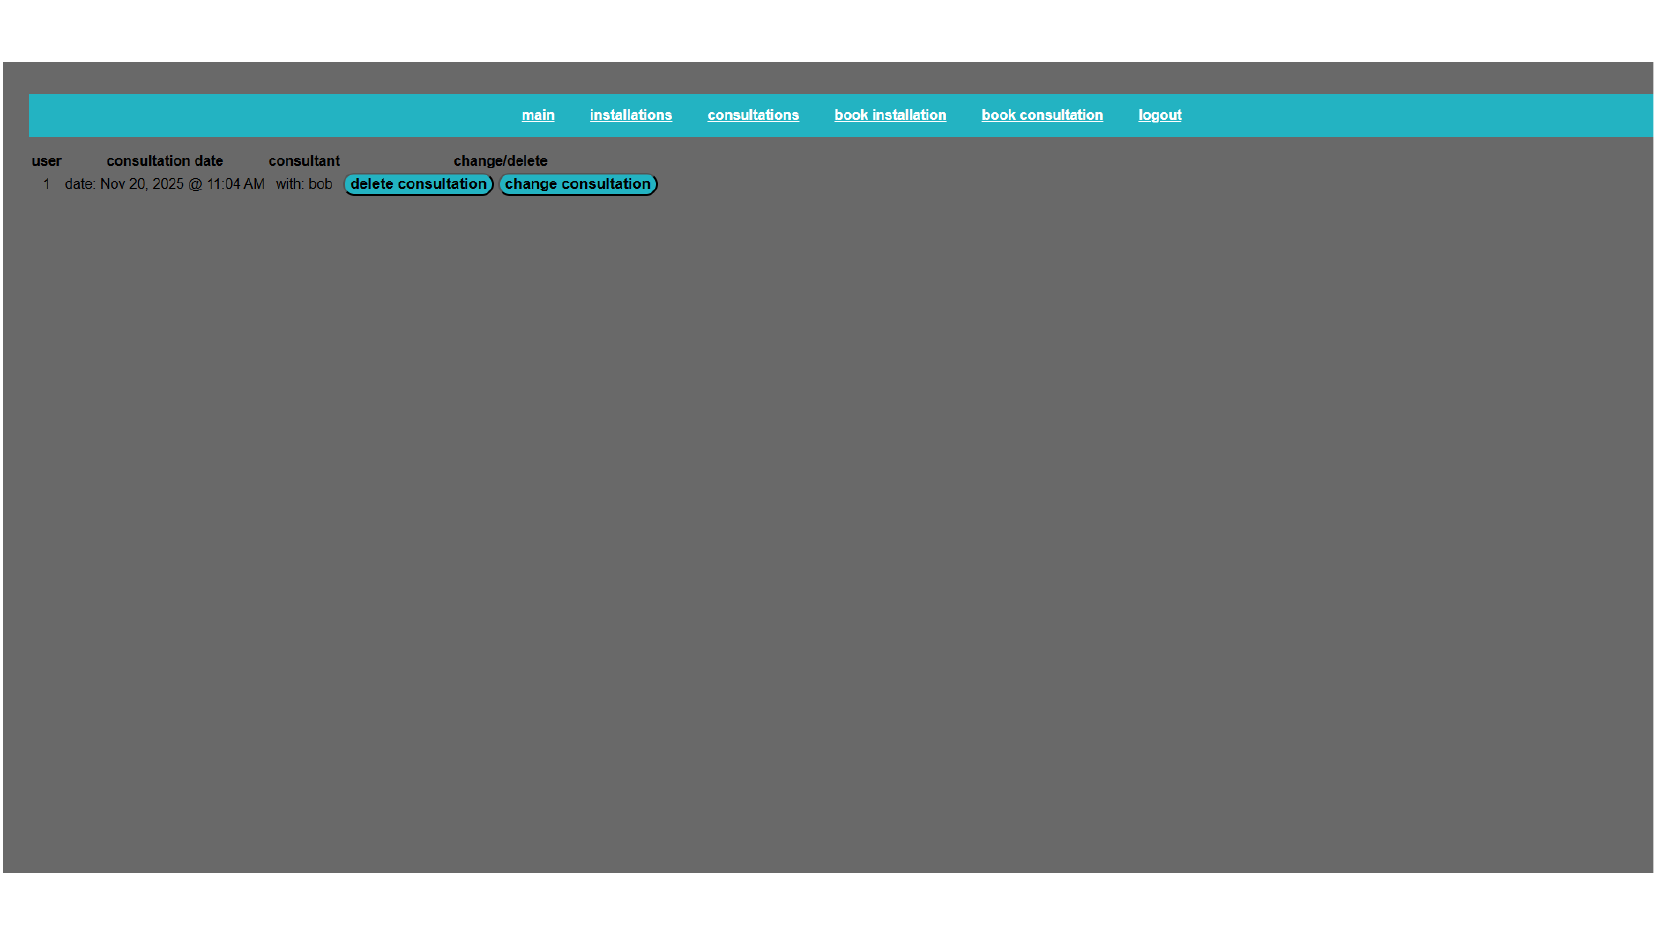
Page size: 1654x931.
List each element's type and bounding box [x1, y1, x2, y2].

picture [3, 62, 1654, 873]
